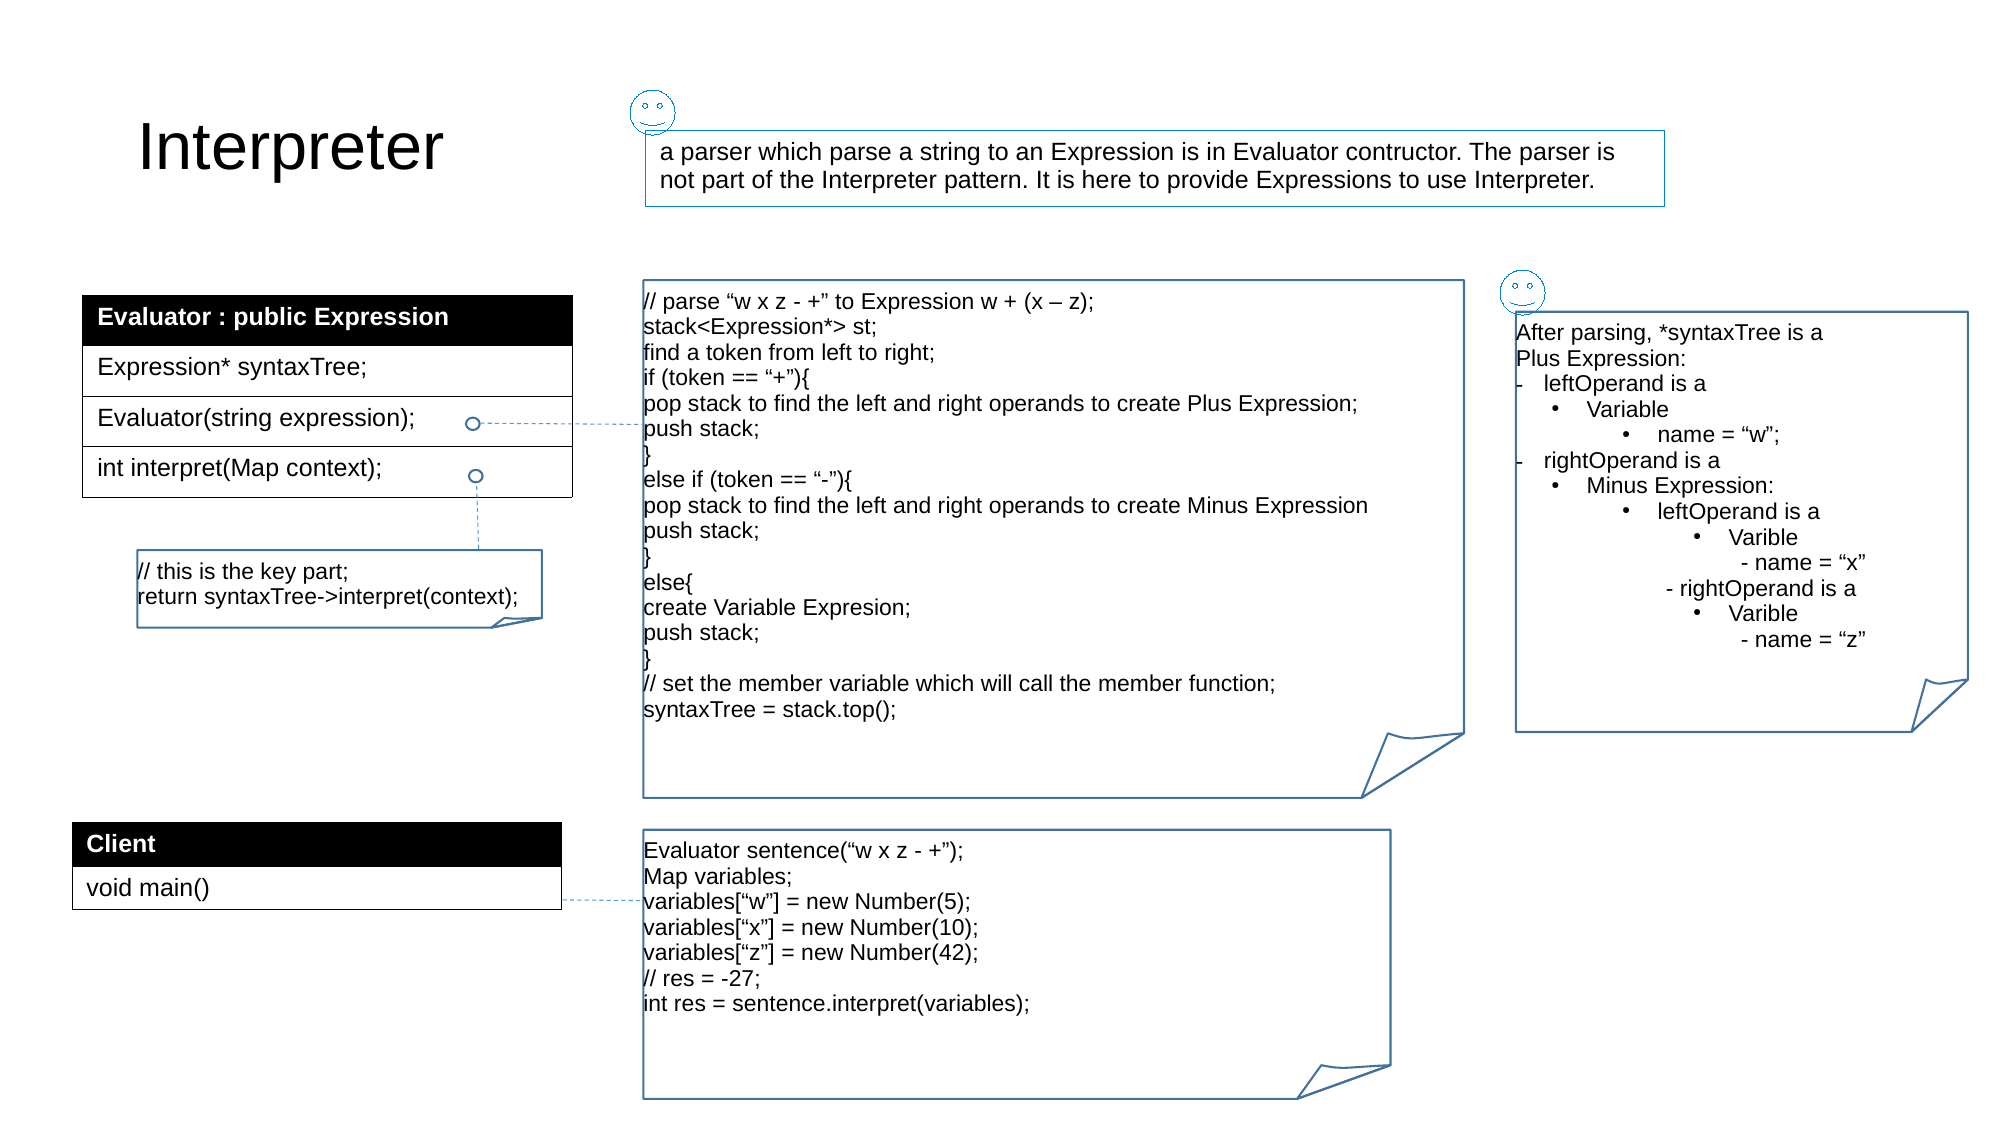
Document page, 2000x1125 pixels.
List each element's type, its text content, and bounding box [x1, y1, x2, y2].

text_box // this is the key part; return syntaxTree->interpret(context); [137, 550, 542, 628]
table_header Client [73, 823, 561, 866]
table_cell int interpret(Map context); [83, 447, 572, 497]
title Interpreter [137, 40, 1863, 259]
text_box After parsing, *syntaxTree is a Plus Expression: leftOperand is a Variable name = “w”; rightOperand is a Minus Expression: leftOperand is a Varible - name = “x” - rightOperand is a Varible - name = “z” [1515, 311, 1968, 732]
text_box a parser which parse a string to an Expression is in Evaluator contructor. The parser is not part of the Interpreter pattern. It is here to provide Expressions to use Interpreter. [645, 130, 1665, 207]
table_header Evaluator : public Expression [83, 296, 572, 345]
text_box Evaluator sentence(“w x z - +”); Map variables; variables[“w”] = new Number(5); variables[“x”] = new Number(10); variables[“z”] = new Number(42); // res = -27; int res = sentence.interpret(variables); [643, 829, 1391, 1099]
table_cell Evaluator(string expression); [83, 397, 572, 446]
table_cell void main() [73, 867, 561, 909]
table_cell Expression* syntaxTree; [83, 346, 572, 396]
text_box // parse “w x z - +” to Expression w + (x – z); stack<Expression*> st; find a token from left to right; if (token == “+”){ pop stack to find the left and right operands to create Plus Expression; push stack; } else if (token == “-”){ pop stack to find the left and right operands to create Minus Expression push stack; } else{ create Variable Expresion; push stack; } // set the member variable which will call the member function; syntaxTree = stack.top(); [643, 280, 1464, 798]
